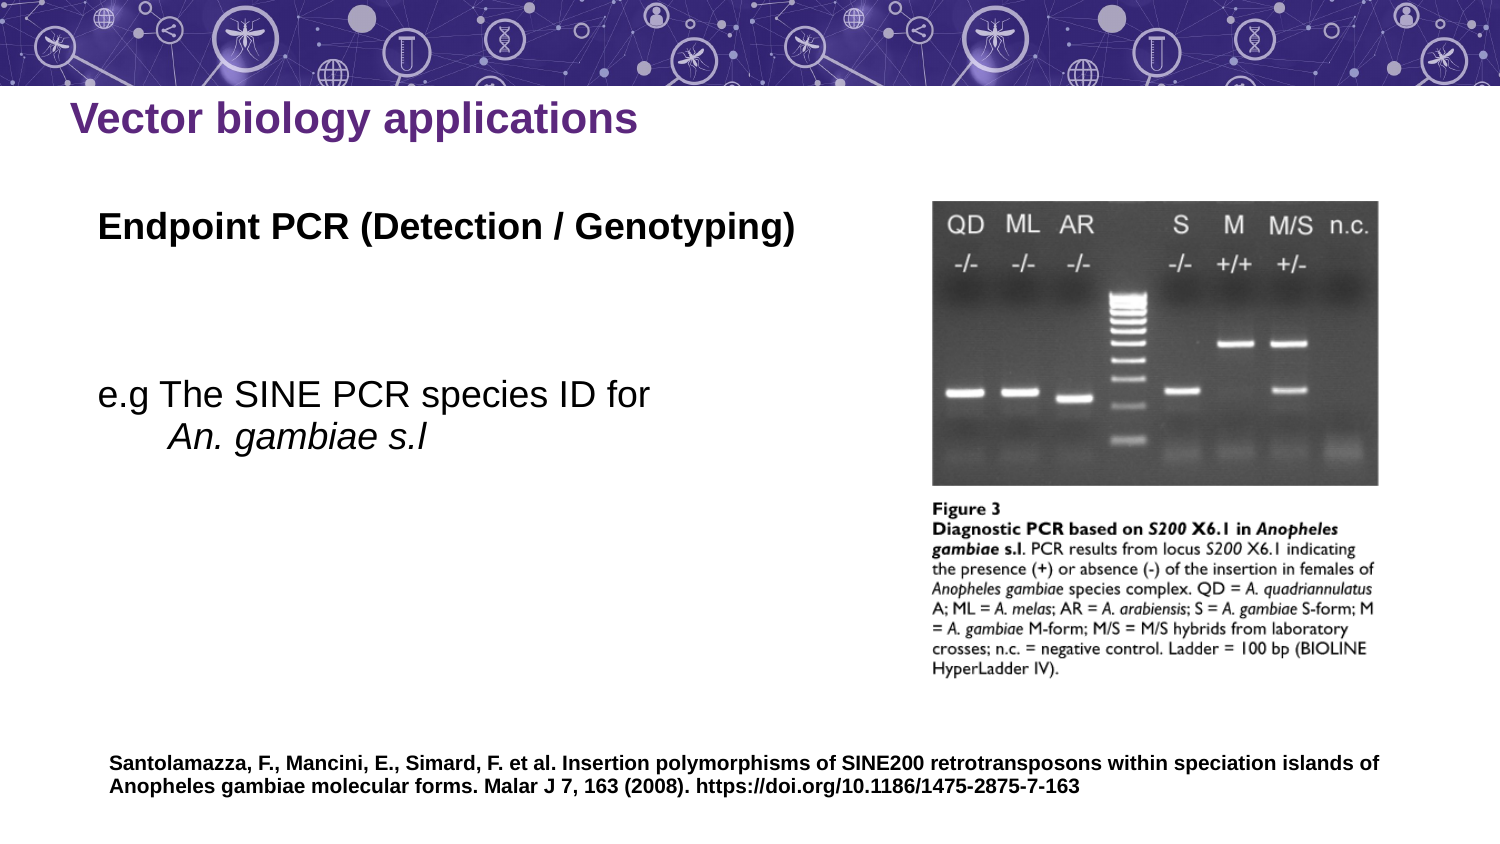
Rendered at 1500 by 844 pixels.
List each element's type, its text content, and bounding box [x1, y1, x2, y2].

title Vector biology applications [54, 75, 1118, 151]
text_box Santolamazza, F., Mancini, E., Simard, F. et al. Insertion polymorphisms of SINE200 retrotransposons within speciation islands of Anopheles gambiae molecular forms. Malar J 7, 163 (2008). https://doi.org/10.1186/1475-2875-7-163 [94, 744, 1406, 827]
text_box Endpoint PCR (Detection / Genotyping) e.g The SINE PCR species ID for An. gambiae s.l [47, 197, 1293, 507]
picture [931, 200, 1382, 686]
picture [0, 0, 1500, 86]
